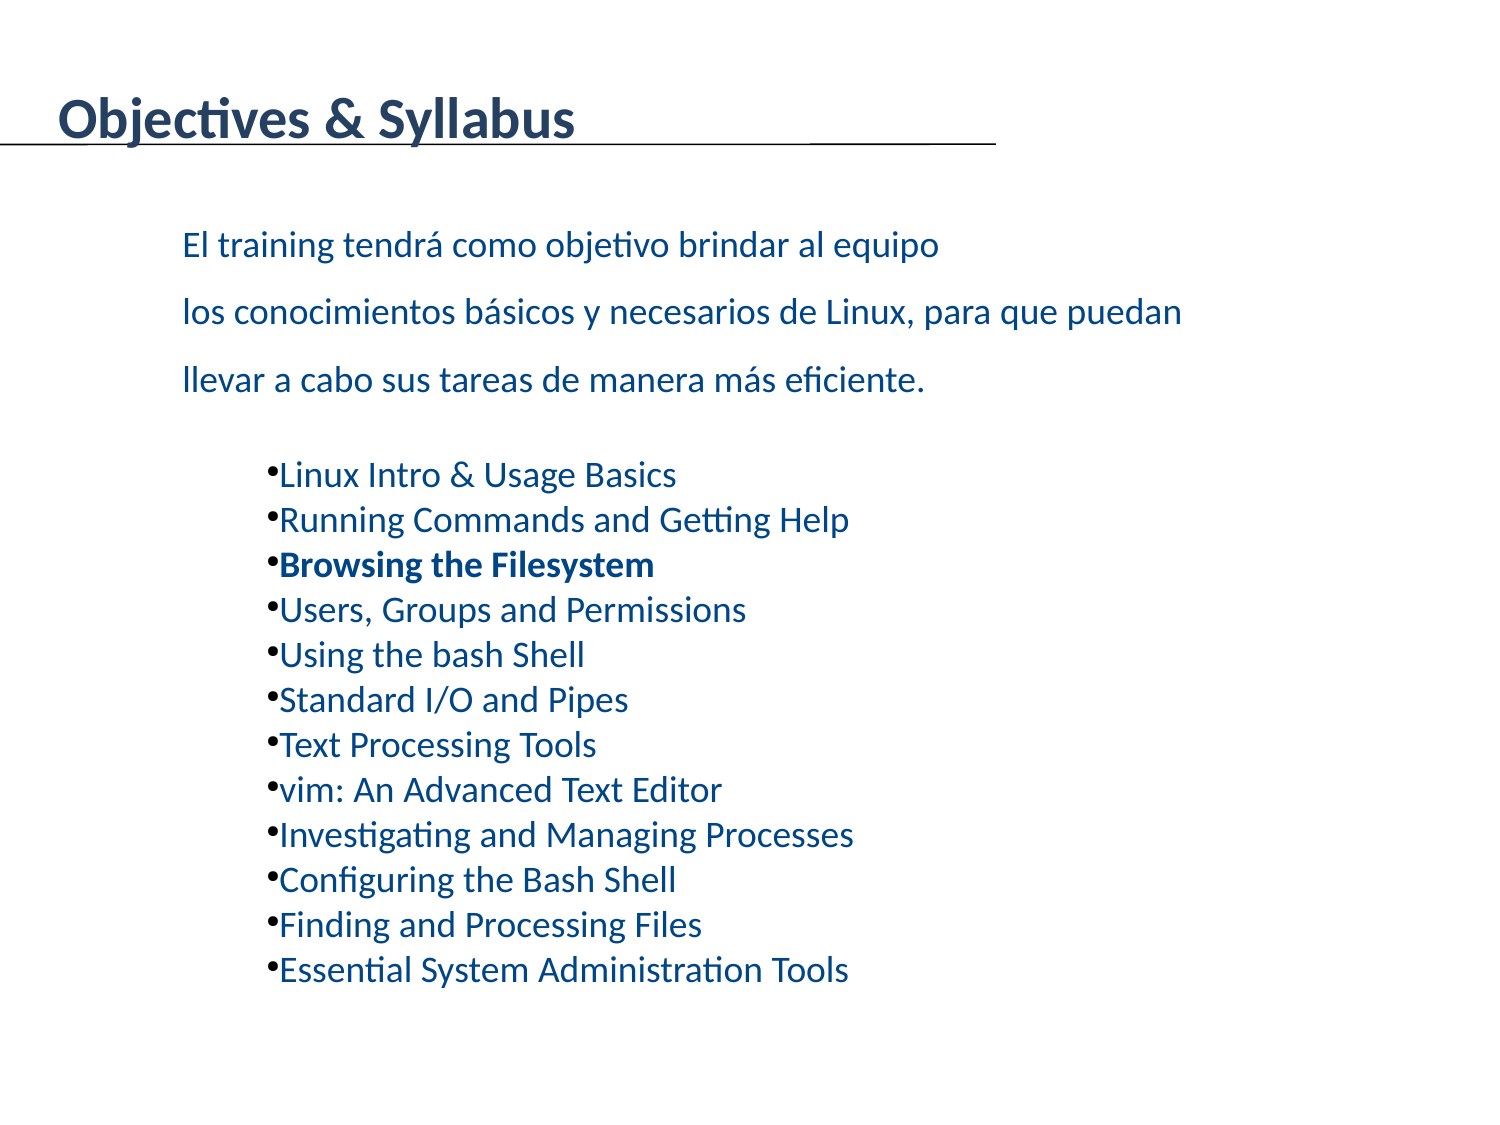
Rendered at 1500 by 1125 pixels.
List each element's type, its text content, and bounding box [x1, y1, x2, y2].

text_box El training tendrá como objetivo brindar al equipo los conocimientos básicos y necesarios de Linux, para que puedan llevar a cabo sus tareas de manera más eficiente. [167, 190, 1219, 403]
text_box Objectives & Syllabus [43, 72, 1049, 158]
text_box Linux Intro & Usage Basics Running Commands and Getting Help Browsing the Filesystem Users, Groups and Permissions Using the bash Shell Standard I/O and Pipes Text Processing Tools vim: An Advanced Text Editor Investigating and Managing Processes Configuring the Bash Shell Finding and Processing Files Essential System Administration Tools [251, 442, 1392, 998]
